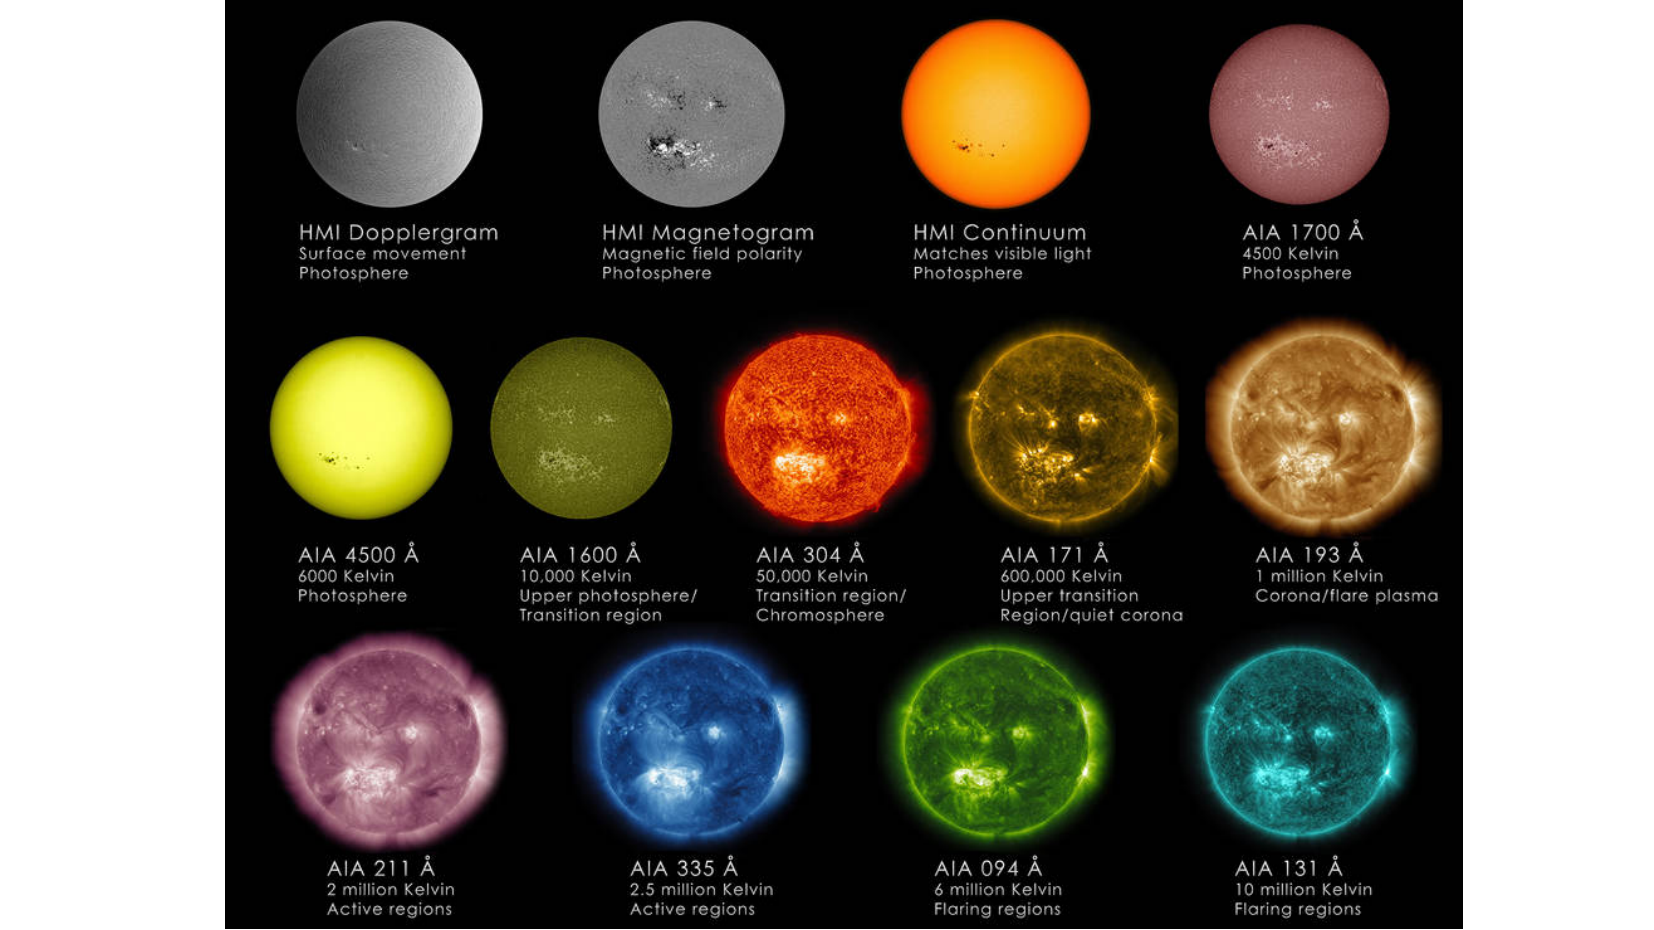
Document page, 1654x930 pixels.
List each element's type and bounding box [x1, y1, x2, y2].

picture [225, 0, 1463, 929]
